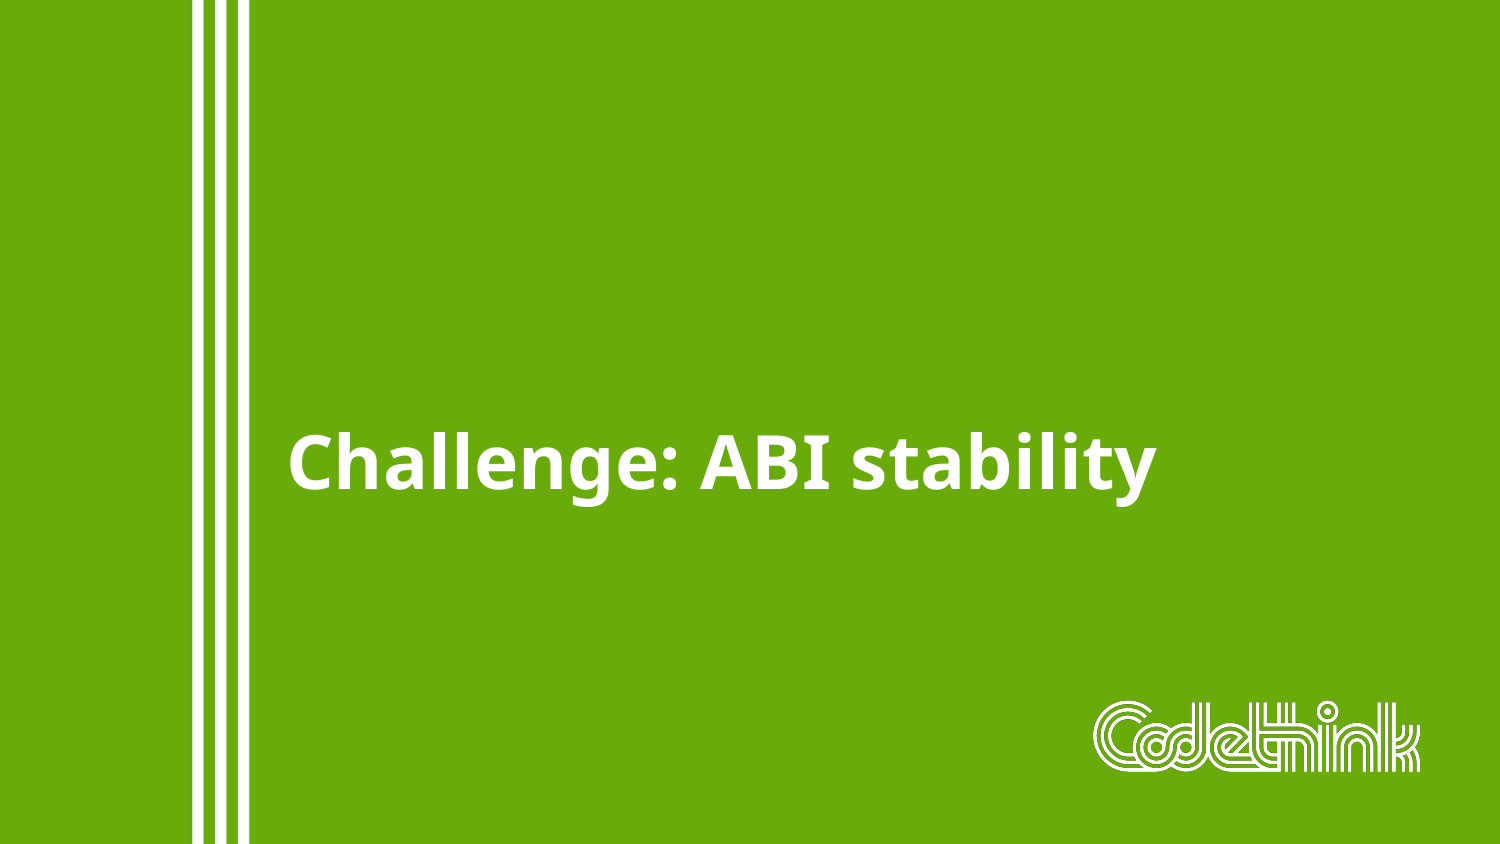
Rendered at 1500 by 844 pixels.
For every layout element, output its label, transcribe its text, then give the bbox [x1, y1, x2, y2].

picture [1093, 699, 1420, 773]
picture [0, 0, 580, 844]
title Challenge: ABI stability [580, 102, 1485, 520]
